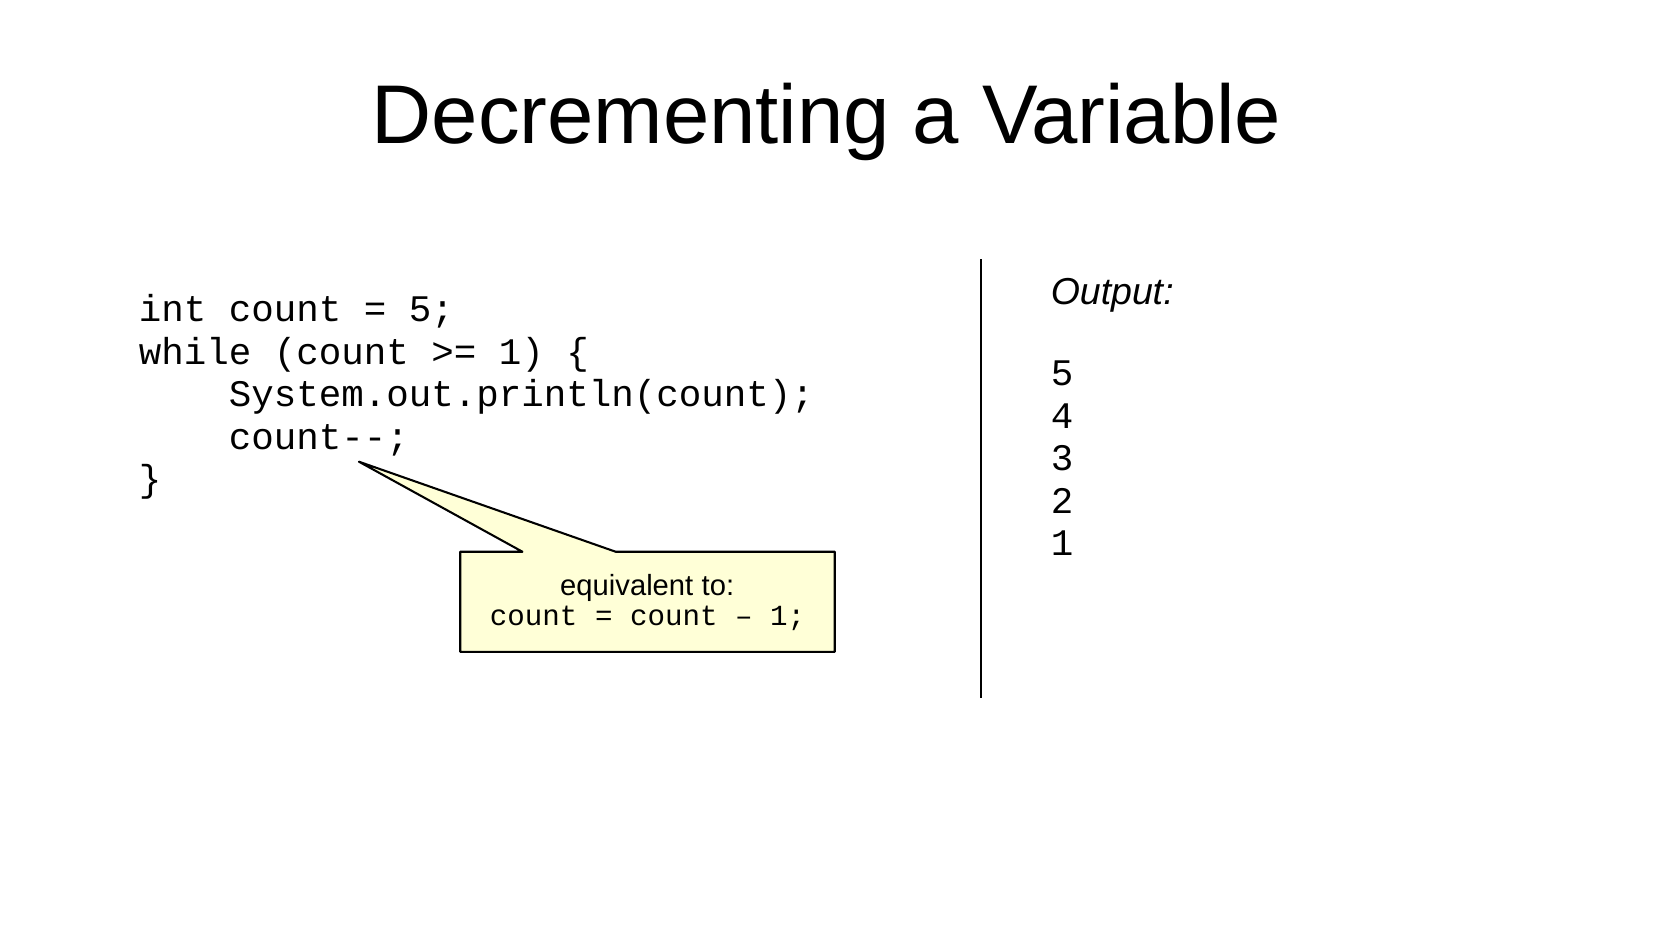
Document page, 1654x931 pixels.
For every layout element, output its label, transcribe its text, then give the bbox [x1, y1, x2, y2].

title Decrementing a Variable [82, 37, 1571, 193]
text_box Output: 5 4 3 2 1 [1036, 263, 1189, 575]
text_box equivalent to: count = count – 1; [358, 461, 835, 652]
text_box int count = 5; while (count >= 1) { System.out.println(count); count--; } [123, 282, 829, 511]
